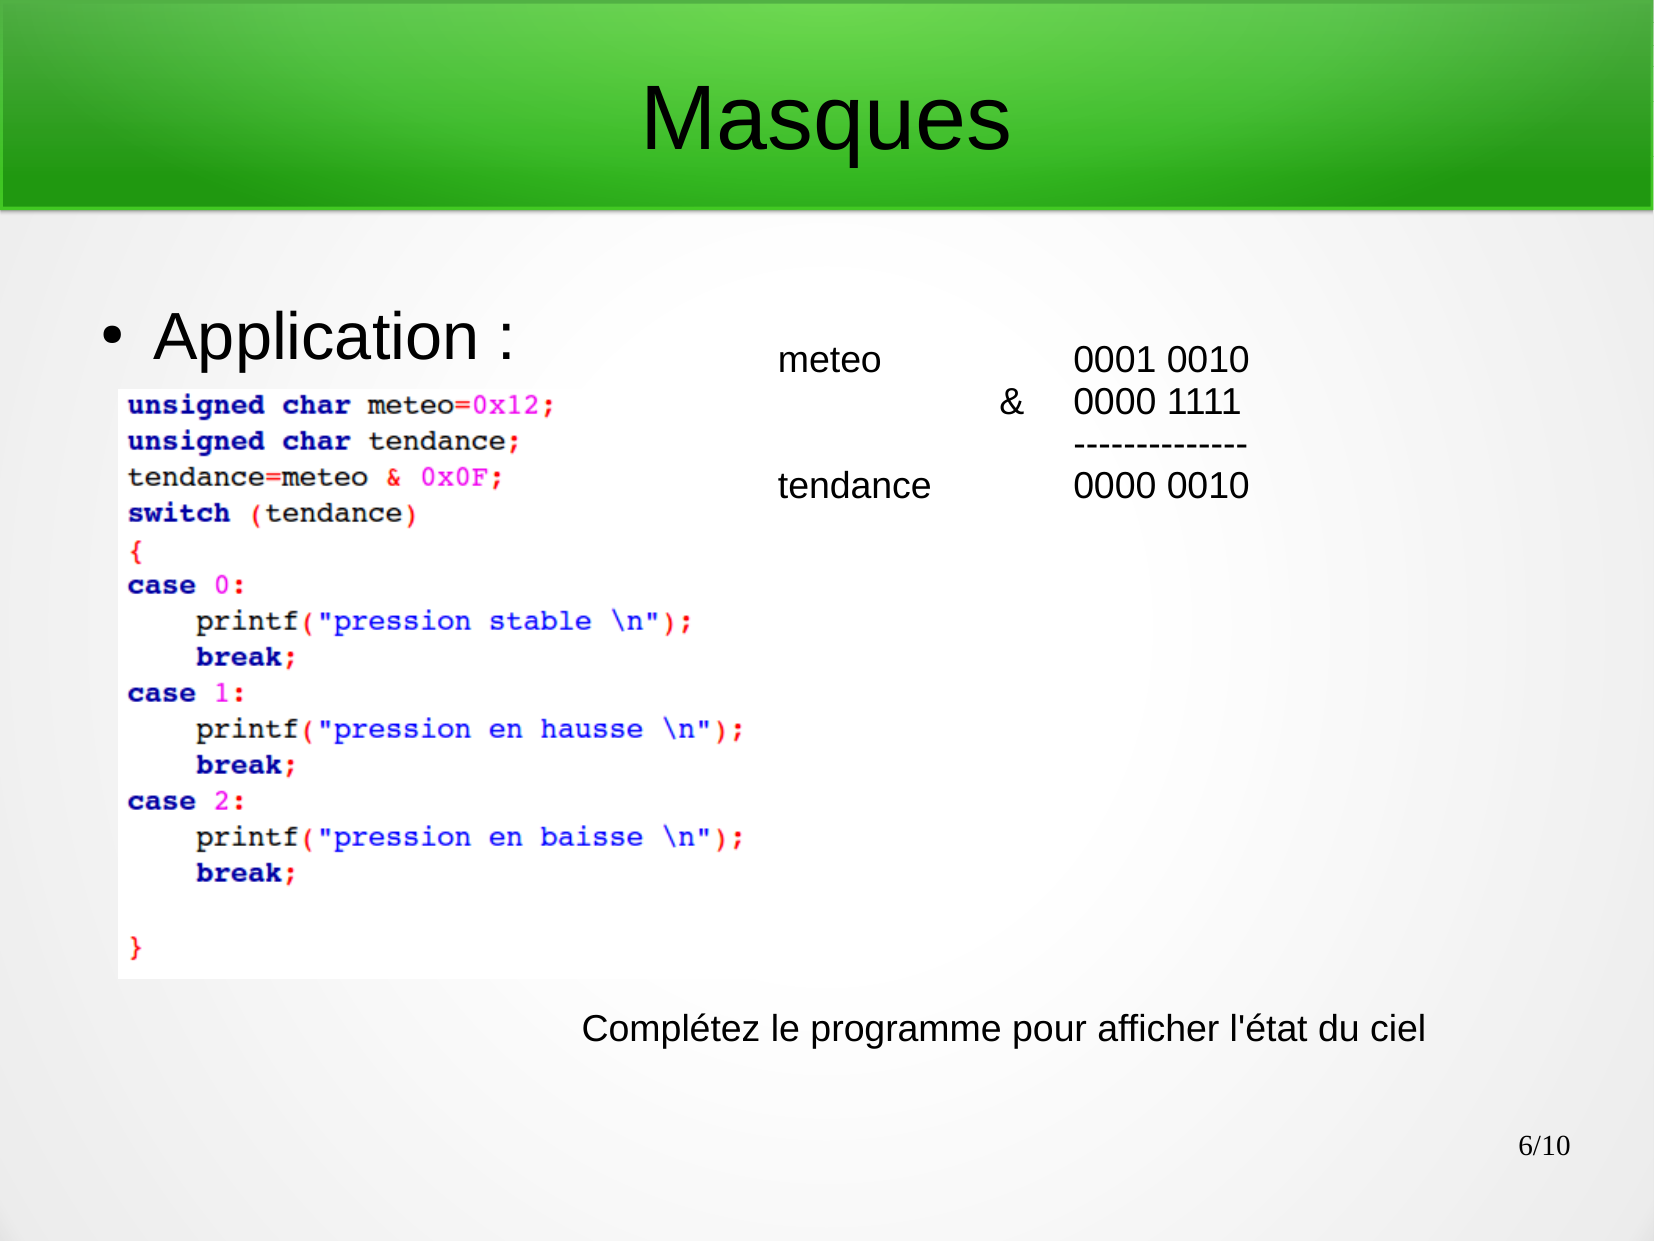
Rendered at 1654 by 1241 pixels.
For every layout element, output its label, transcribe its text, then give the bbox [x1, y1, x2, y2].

list Application : [82, 299, 1571, 1019]
picture [118, 389, 764, 979]
text_box meteo 0001 0010 & 0000 1111 -------------- tendance 0000 0010 [763, 330, 1465, 556]
text_box Complétez le programme pour afficher l'état du ciel [566, 999, 1571, 1099]
title Masques [82, 47, 1571, 189]
